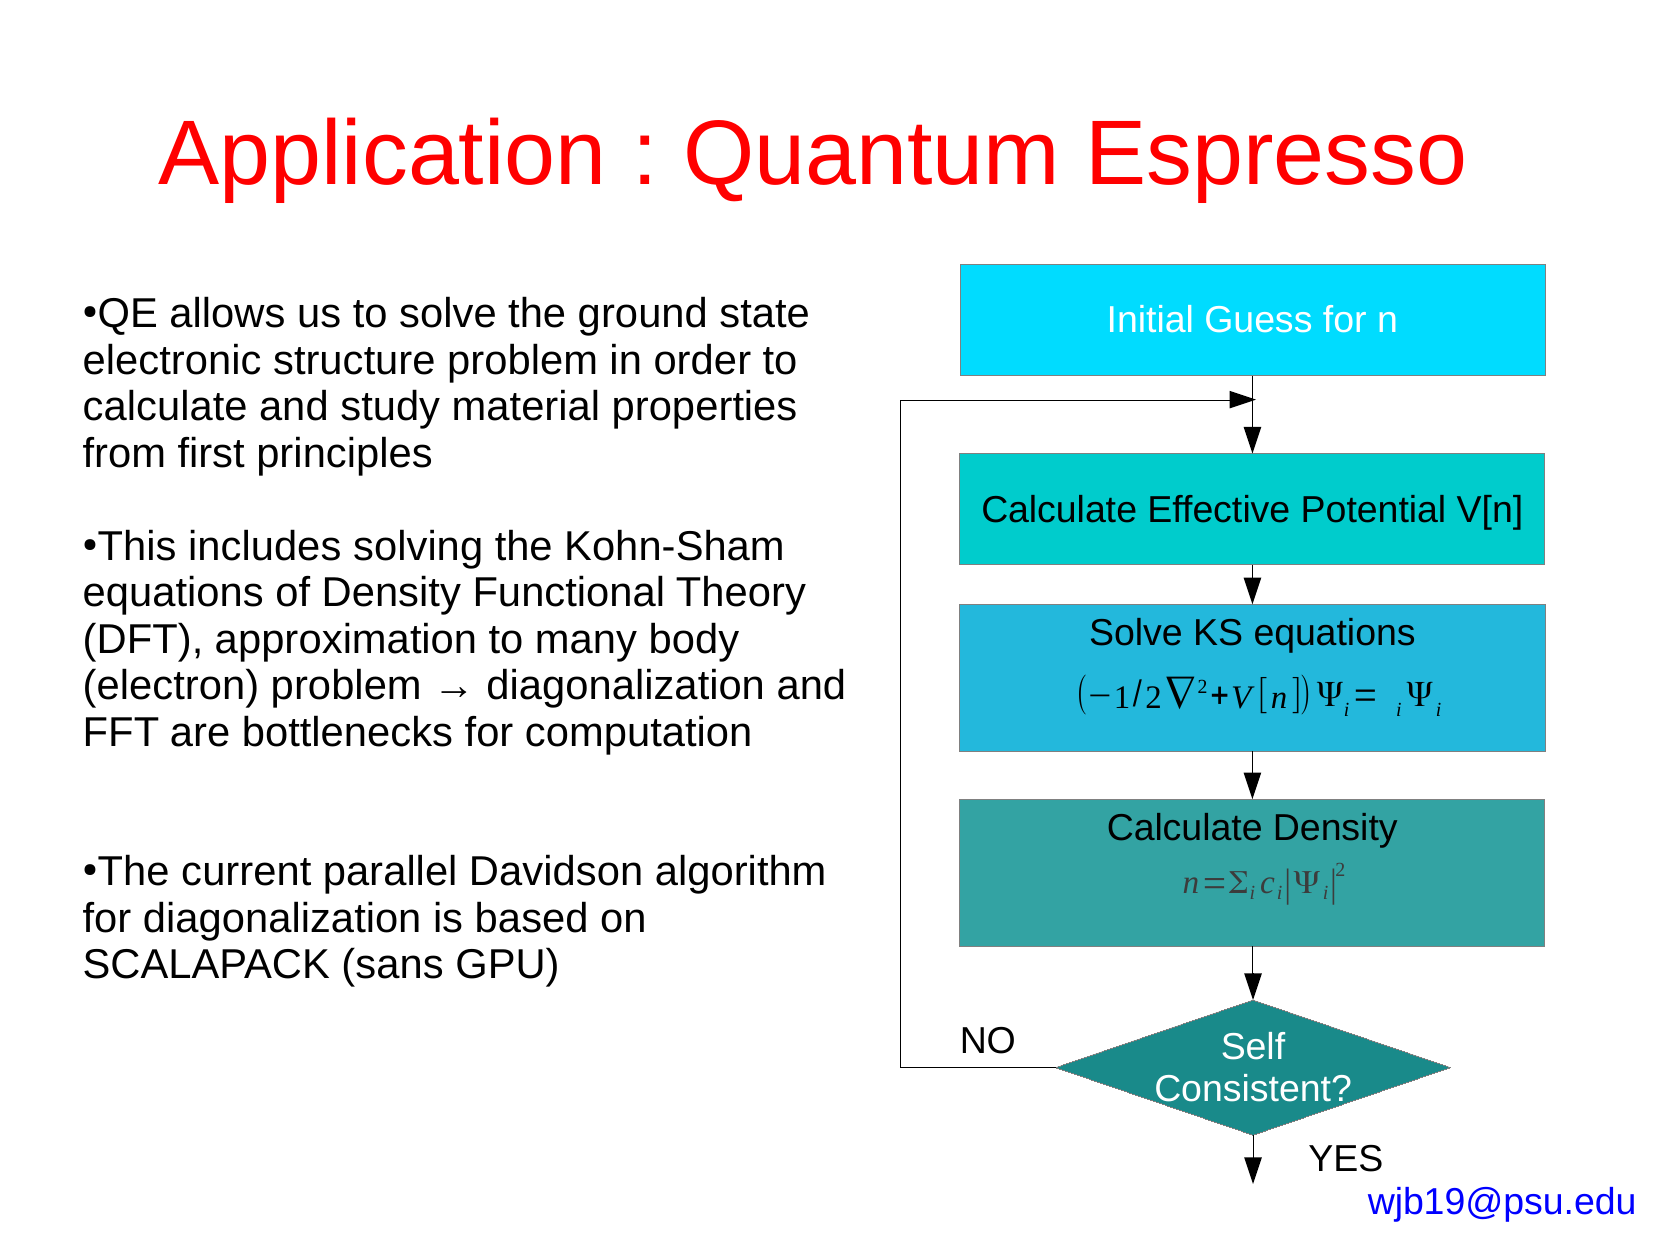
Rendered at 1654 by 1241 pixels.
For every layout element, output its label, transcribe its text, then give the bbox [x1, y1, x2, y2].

text_box ∇ [1166, 681, 1194, 715]
text_box n [1270, 678, 1288, 716]
text_box Initial Guess for n [960, 264, 1546, 376]
subtitle QE allows us to solve the ground state electronic structure problem in order to calculate and study material properties from first principles This includes solving the Kohn-Sham equations of Density Functional Theory (DFT), approximation to many body (electron) problem → diagonalization and FFT are bottlenecks for computation The current parallel Davidson algorithm for diagonalization is based on SCALAPACK (sans GPU) [82, 290, 856, 1186]
text_box NO [945, 1011, 1031, 1069]
text_box − [1086, 681, 1114, 715]
text_box 1 [1114, 678, 1131, 716]
text_box Self Consistent? [1056, 1000, 1451, 1136]
text_box YES [1293, 1129, 1399, 1187]
title Application : Quantum Espresso [82, 49, 1571, 257]
text_box Ψ [1406, 681, 1433, 715]
text_box ) [1300, 681, 1312, 715]
text_box Calculate Effective Potential V[n] [959, 453, 1545, 565]
text_box i [1343, 698, 1350, 721]
text_box Solve KS equations [959, 604, 1546, 752]
text_box wjb19@psu.edu [1353, 1173, 1652, 1231]
text_box + [1210, 681, 1230, 715]
text_box = [1352, 681, 1379, 715]
text_box [ [1258, 681, 1268, 715]
text_box 2 [1145, 678, 1162, 716]
text_box Ψ [1316, 681, 1344, 715]
text_box ( [1076, 681, 1086, 715]
text_box / [1132, 681, 1143, 715]
text_box Calculate Density [959, 799, 1545, 947]
text_box V [1231, 678, 1252, 716]
text_box i [1435, 698, 1442, 721]
text_box 2 [1197, 675, 1208, 698]
chart [1174, 857, 1355, 907]
text_box i [1396, 698, 1402, 721]
text_box ] [1291, 681, 1300, 715]
